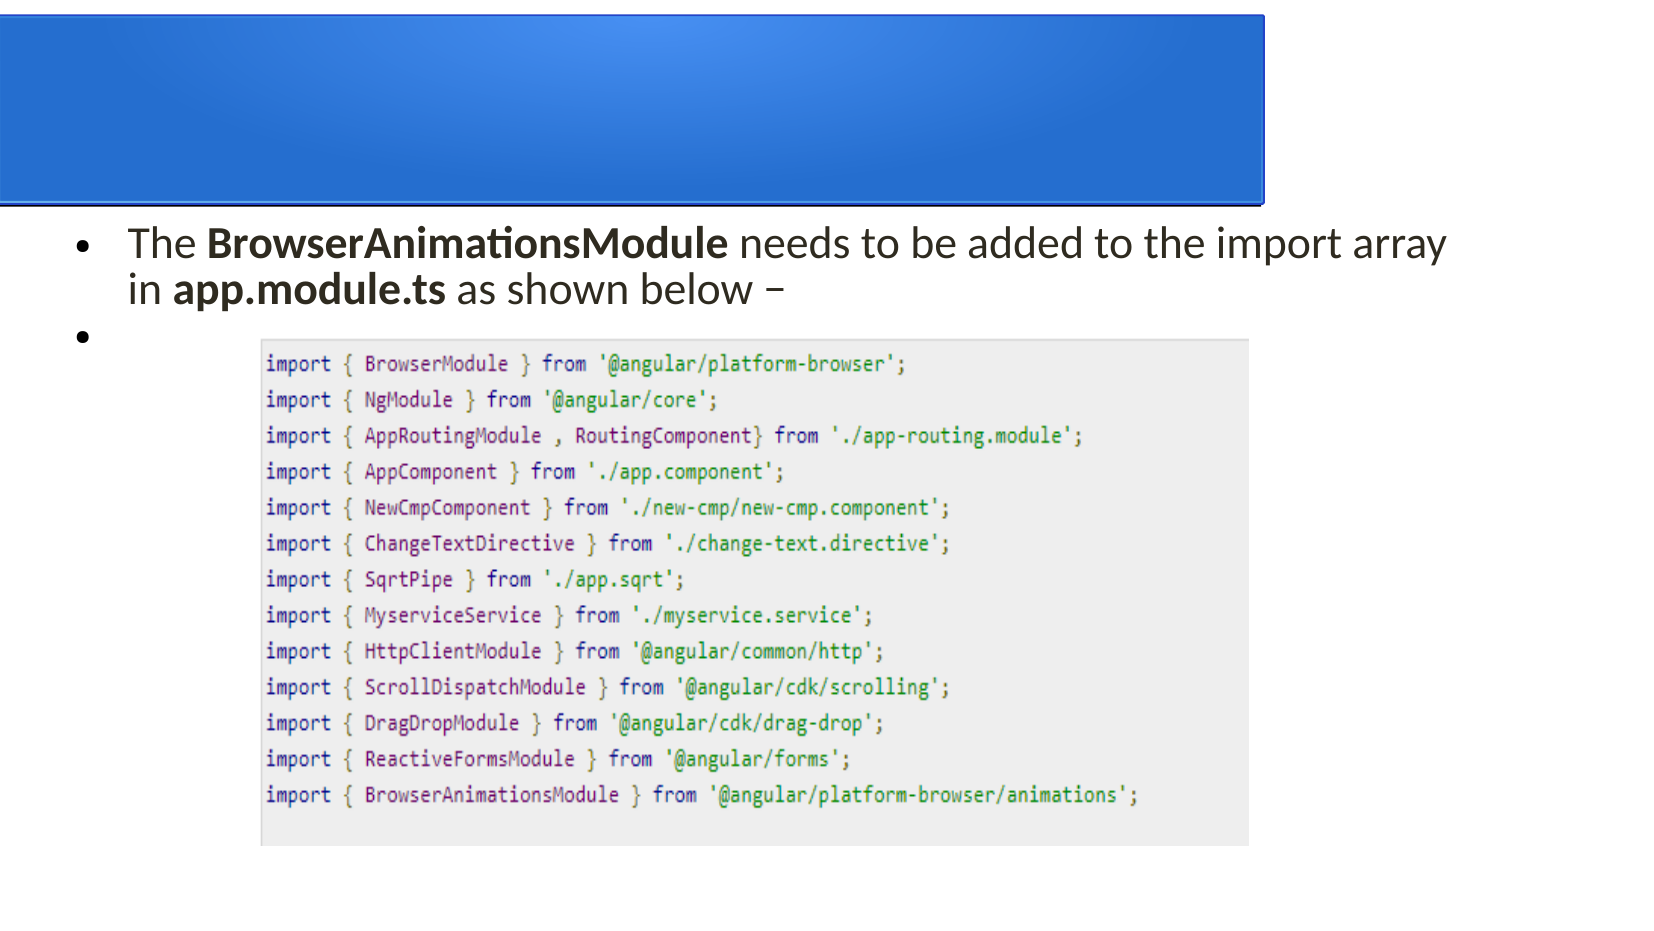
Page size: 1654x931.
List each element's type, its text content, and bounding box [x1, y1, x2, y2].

picture [255, 328, 1249, 846]
list The BrowserAnimationsModule needs to be added to the import array in app.module.ts as shown below − [56, 224, 1546, 764]
